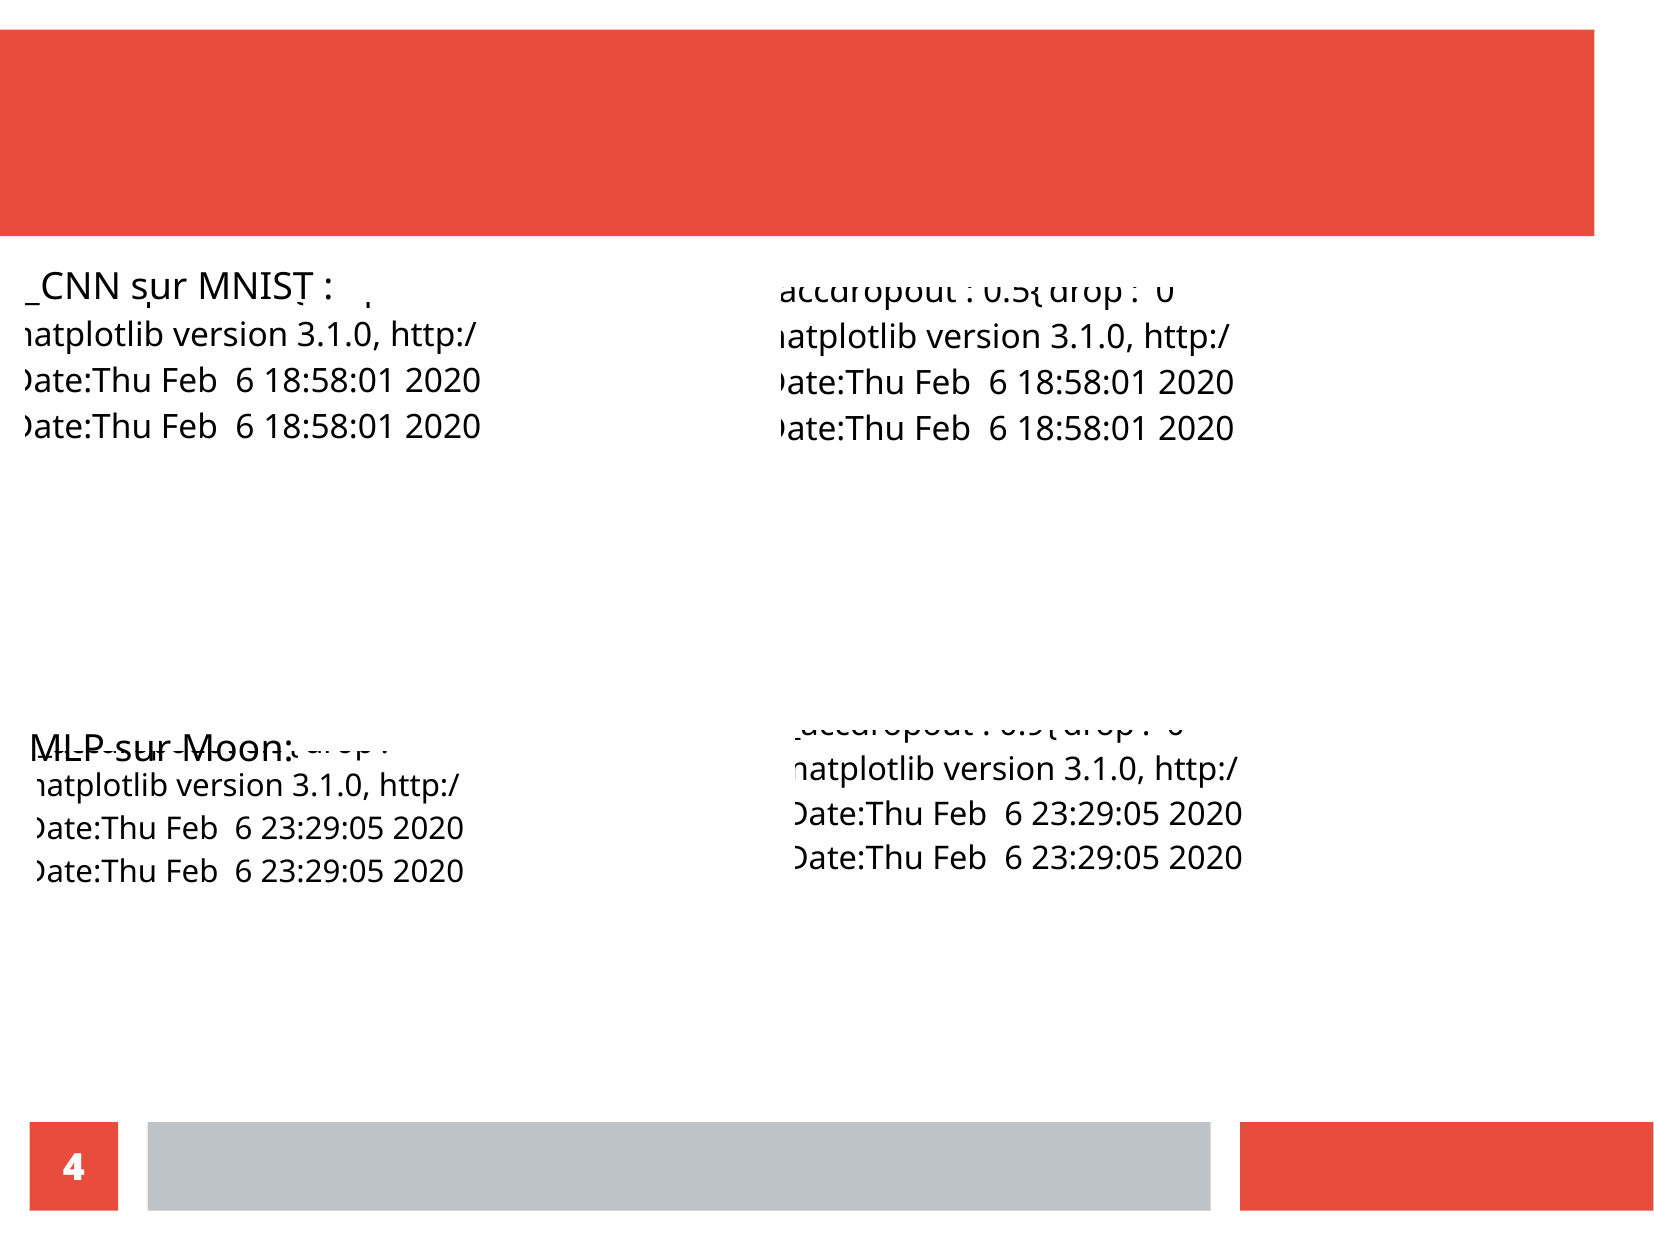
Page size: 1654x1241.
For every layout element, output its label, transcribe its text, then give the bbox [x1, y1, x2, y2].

text_box CNN sur MNIST : [25, 252, 522, 302]
text_box MLP sur Moon: [13, 713, 510, 773]
picture [795, 730, 1505, 1118]
picture [781, 287, 1503, 713]
picture [37, 751, 722, 1127]
picture [25, 302, 747, 705]
